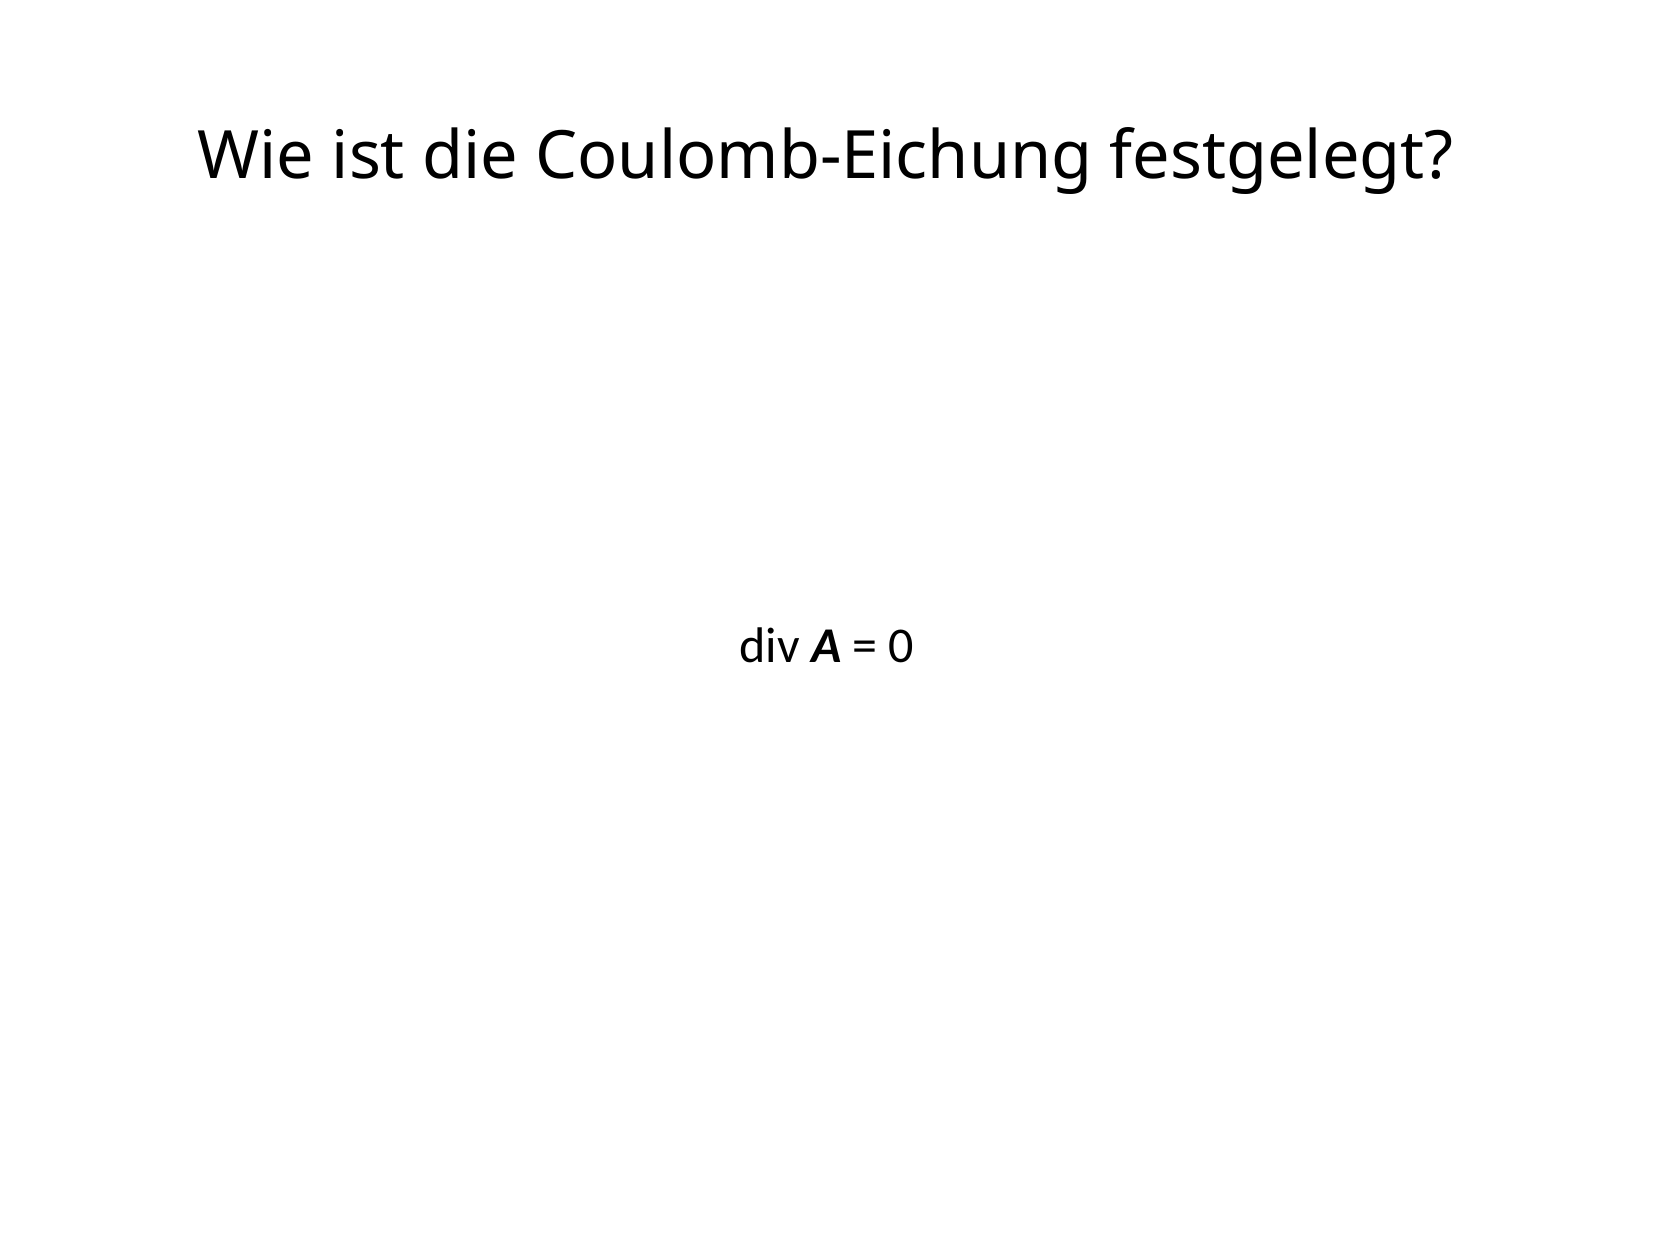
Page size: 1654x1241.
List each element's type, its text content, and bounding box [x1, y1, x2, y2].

subtitle div A = 0 [82, 290, 1571, 1010]
title Wie ist die Coulomb-Eichung festgelegt? [82, 49, 1571, 257]
